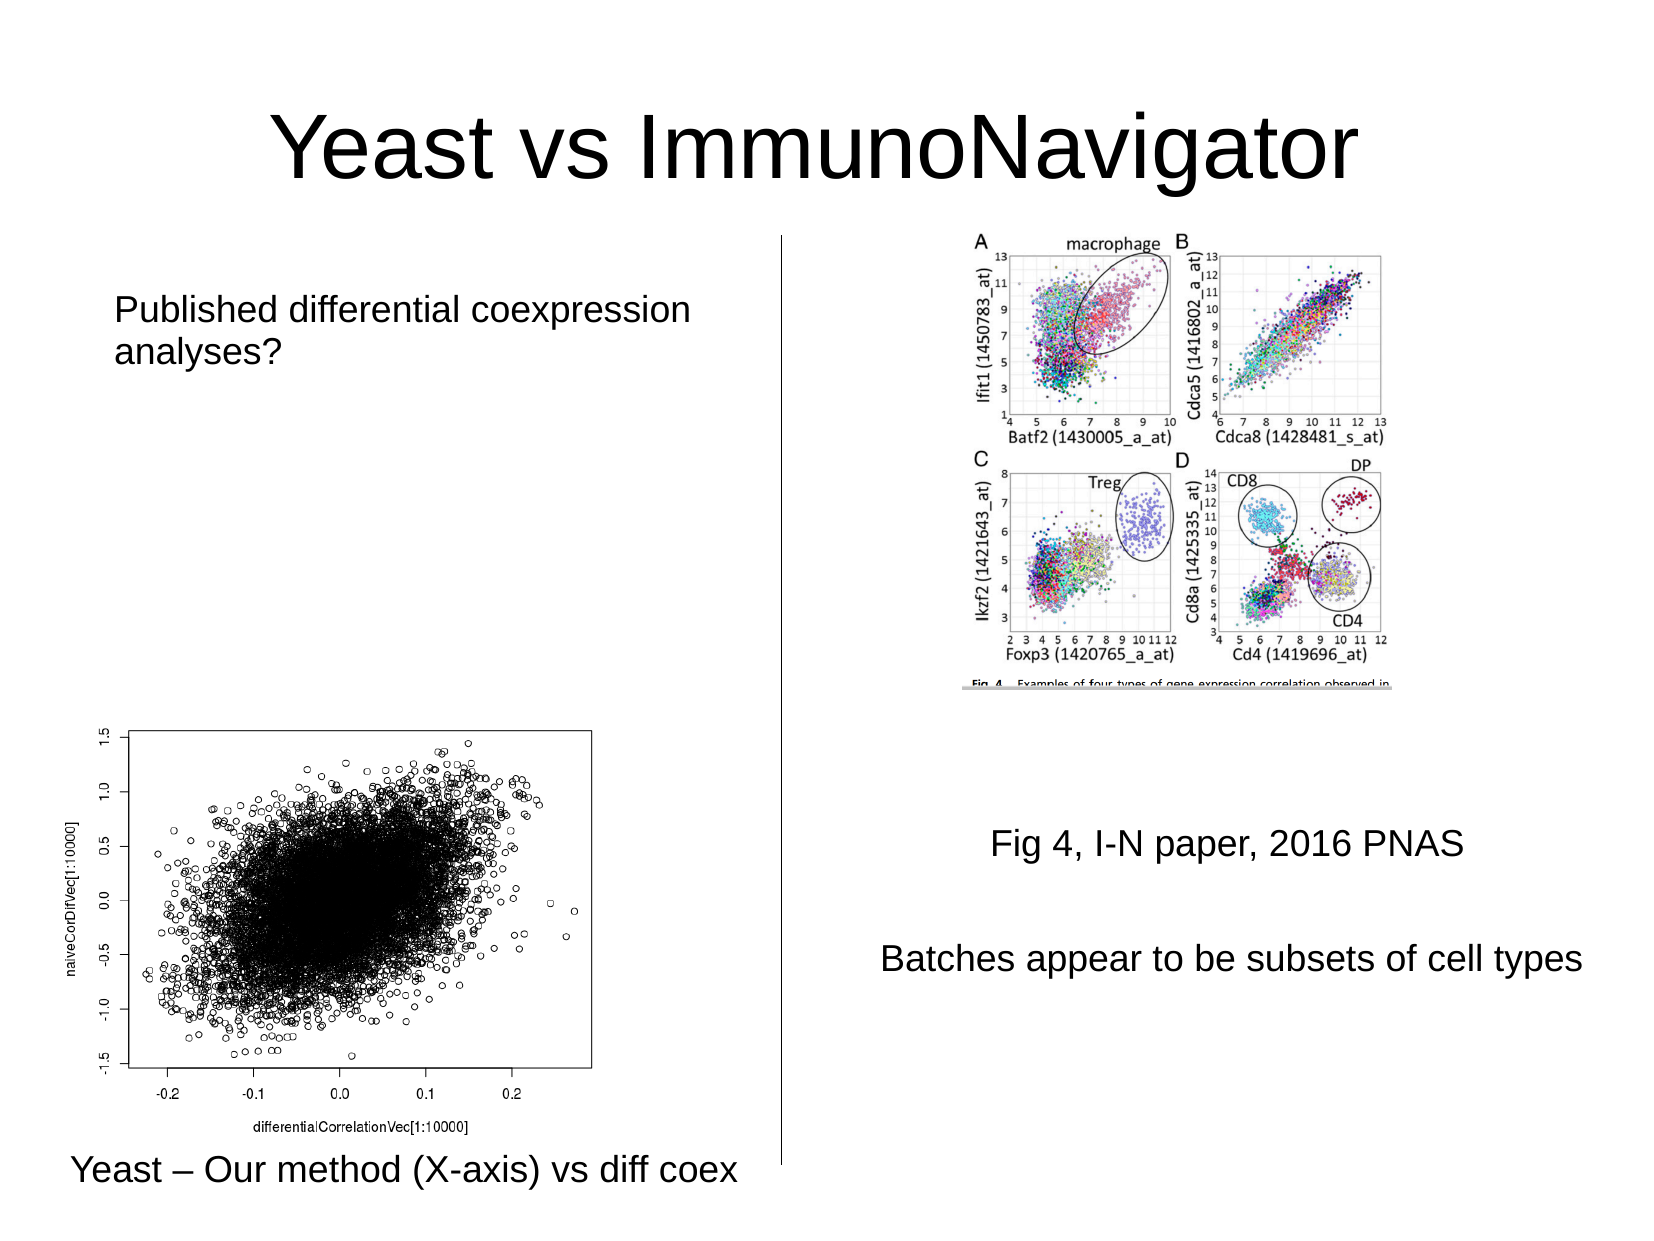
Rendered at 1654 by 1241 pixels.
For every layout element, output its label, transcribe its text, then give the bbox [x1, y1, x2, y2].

picture [60, 662, 626, 1140]
text_box Yeast – Our method (X-axis) vs diff coex [55, 1140, 754, 1198]
title Yeast vs ImmunoNavigator [70, 43, 1559, 251]
picture [962, 220, 1392, 690]
text_box Fig 4, I-N paper, 2016 PNAS [975, 815, 1480, 873]
text_box Batches appear to be subsets of cell types [865, 930, 1599, 987]
text_box Published differential coexpression analyses? [99, 281, 707, 380]
